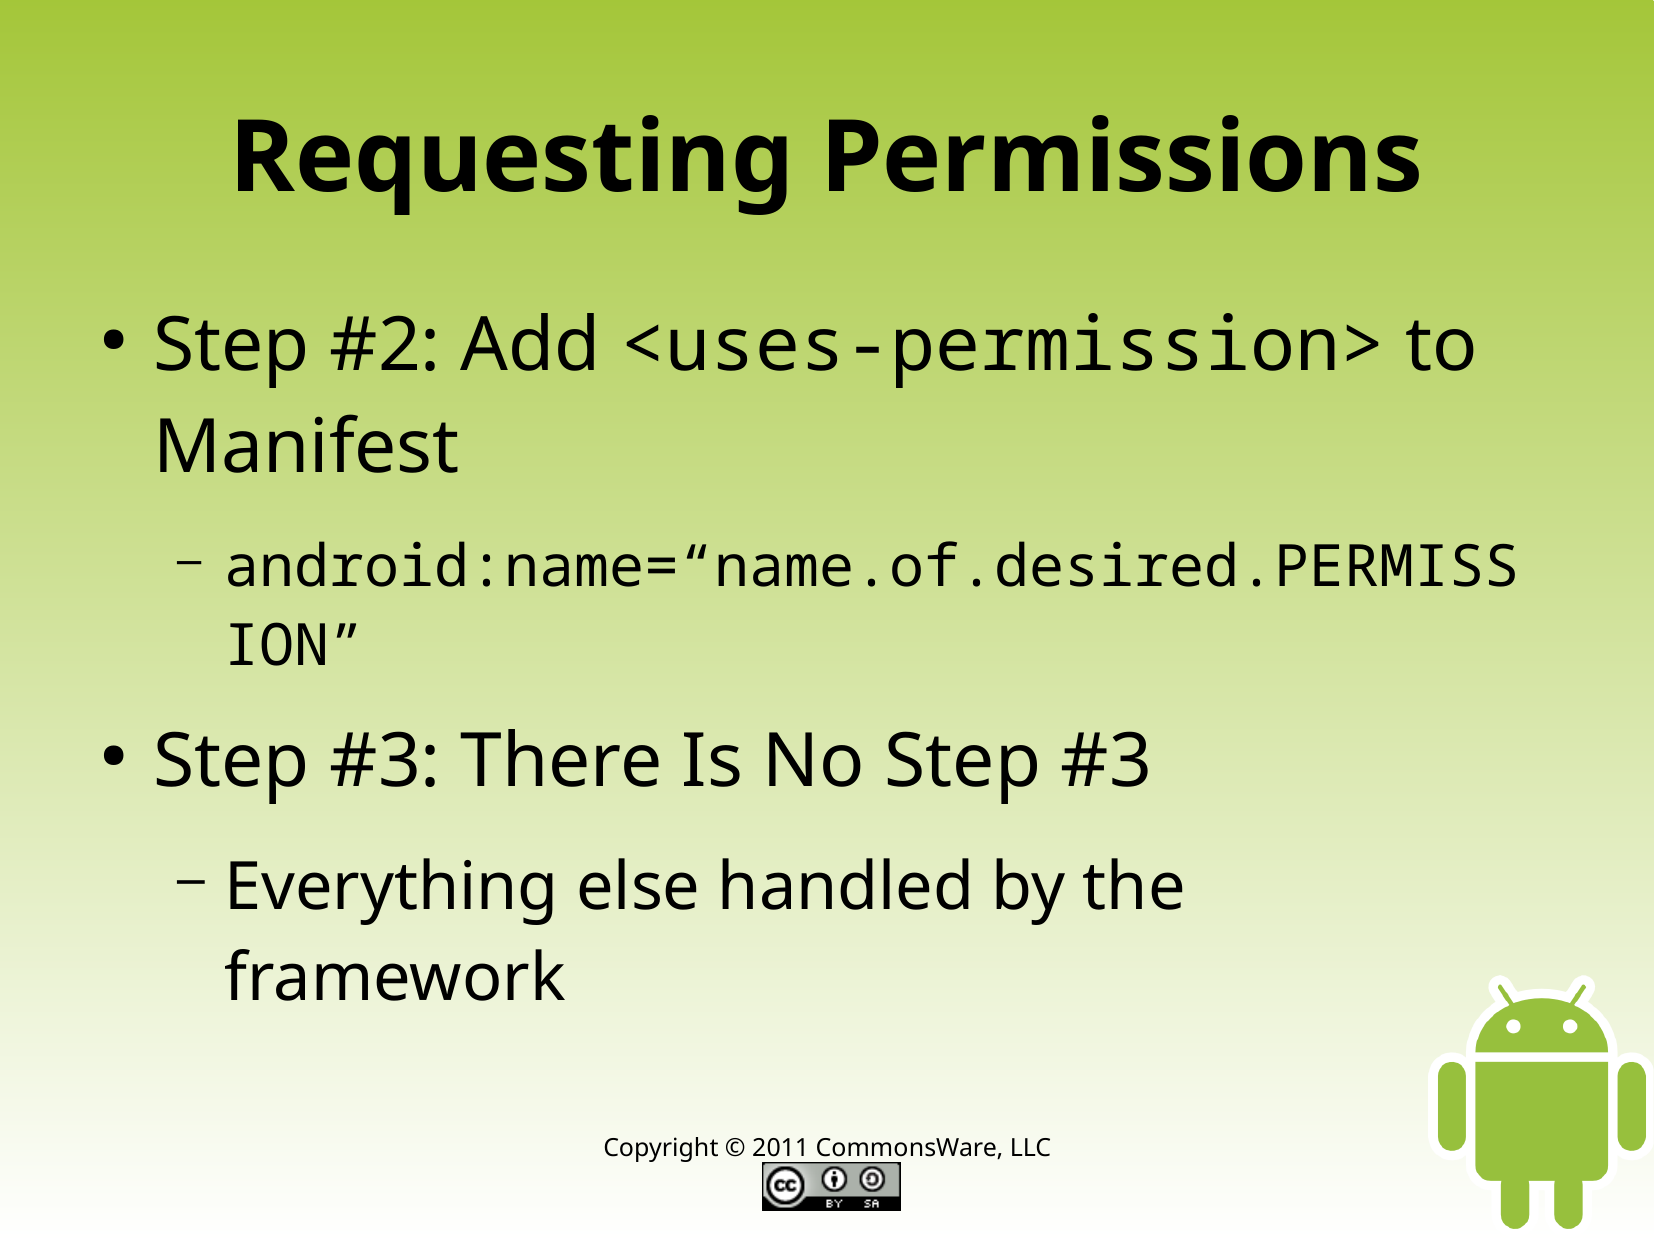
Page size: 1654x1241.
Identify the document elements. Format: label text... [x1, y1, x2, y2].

picture [762, 1162, 901, 1211]
list Step #2: Add <uses-permission> to Manifest android:name=“name.of.desired.PERMISSION” Step #3: There Is No Step #3 Everything else handled by the framework [82, 290, 1538, 1088]
title Requesting Permissions [82, 49, 1571, 257]
picture [1428, 975, 1654, 1238]
